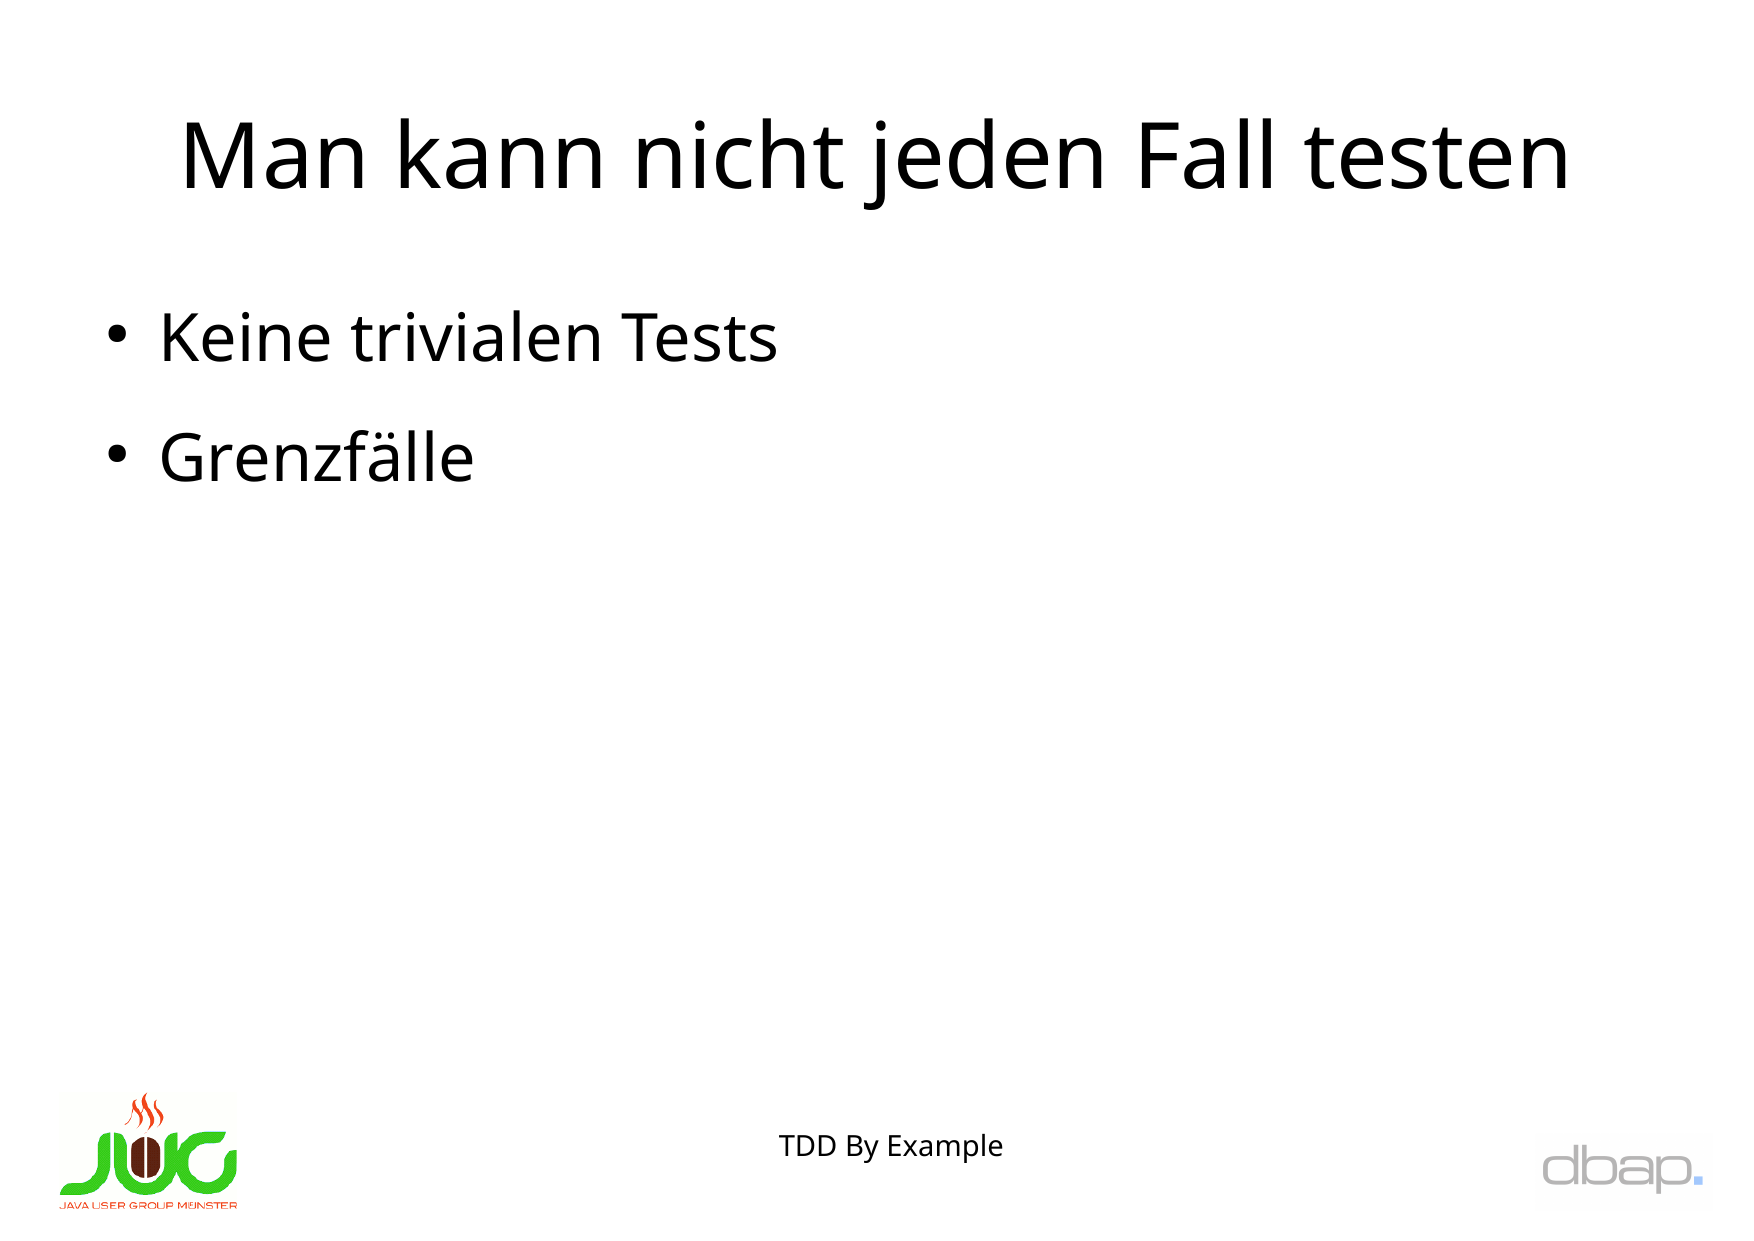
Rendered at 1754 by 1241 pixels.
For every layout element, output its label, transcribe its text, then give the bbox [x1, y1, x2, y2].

list Keine trivialen Tests Grenzfälle [87, 290, 1667, 1109]
title Man kann nicht jeden Fall testen [87, 49, 1667, 257]
picture [59, 1092, 237, 1209]
picture [1535, 1133, 1713, 1211]
